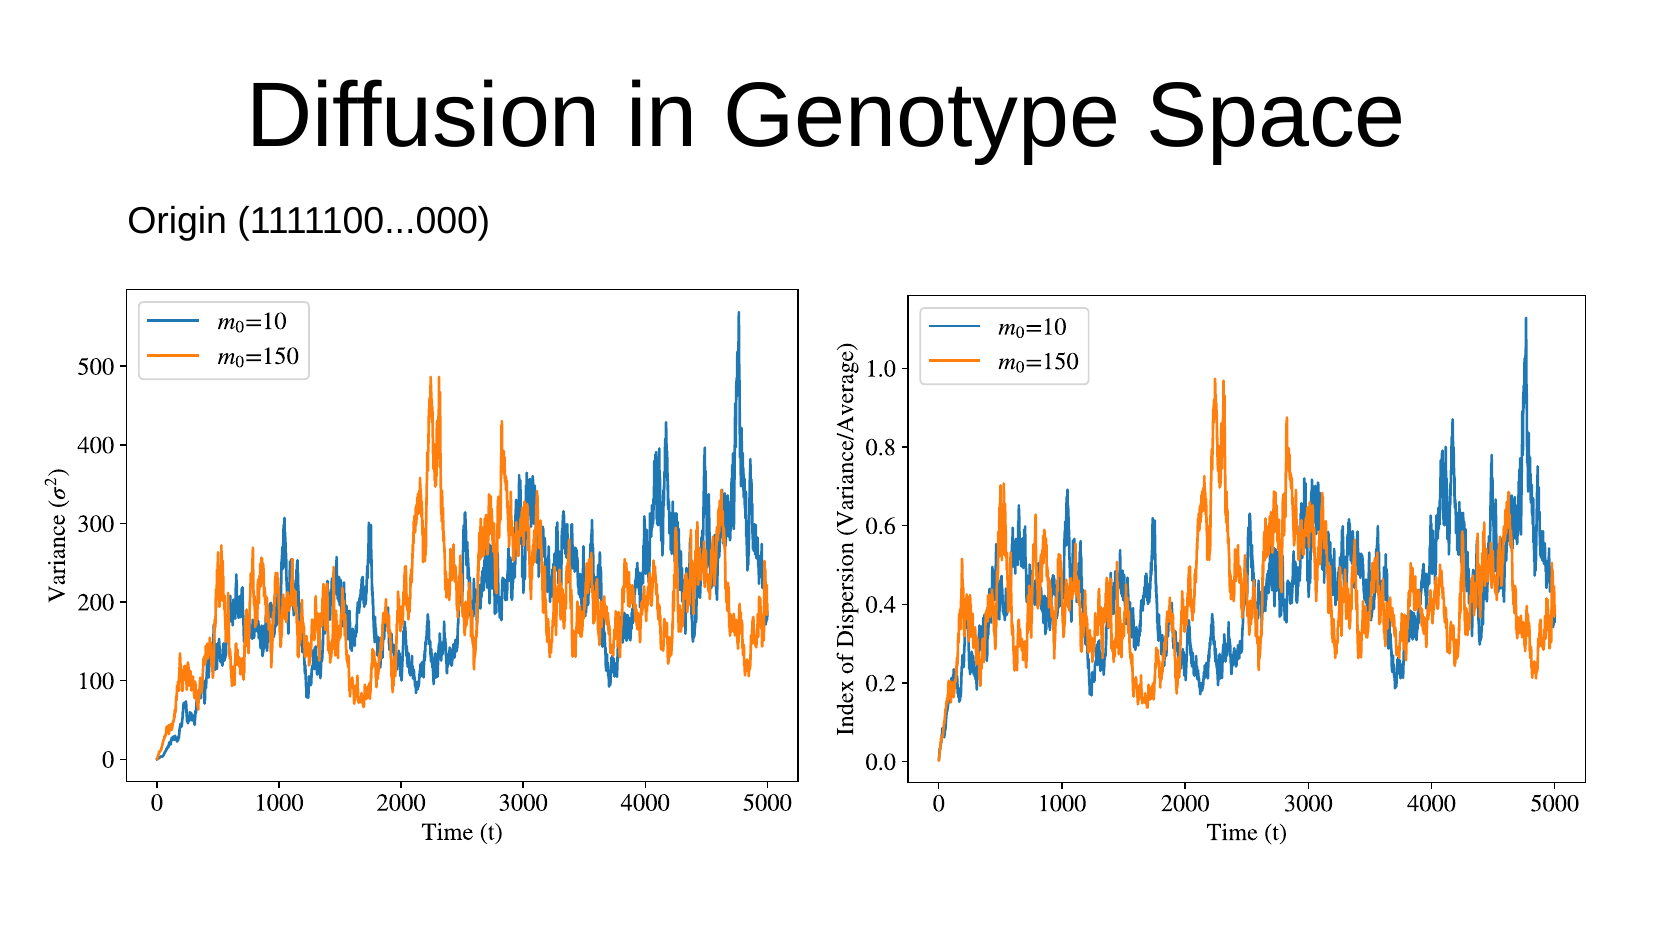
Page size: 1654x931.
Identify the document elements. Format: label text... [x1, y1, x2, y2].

text_box Origin (1111100...000) [112, 192, 1426, 250]
picture [13, 262, 1613, 872]
title Diffusion in Genotype Space [82, 37, 1571, 193]
